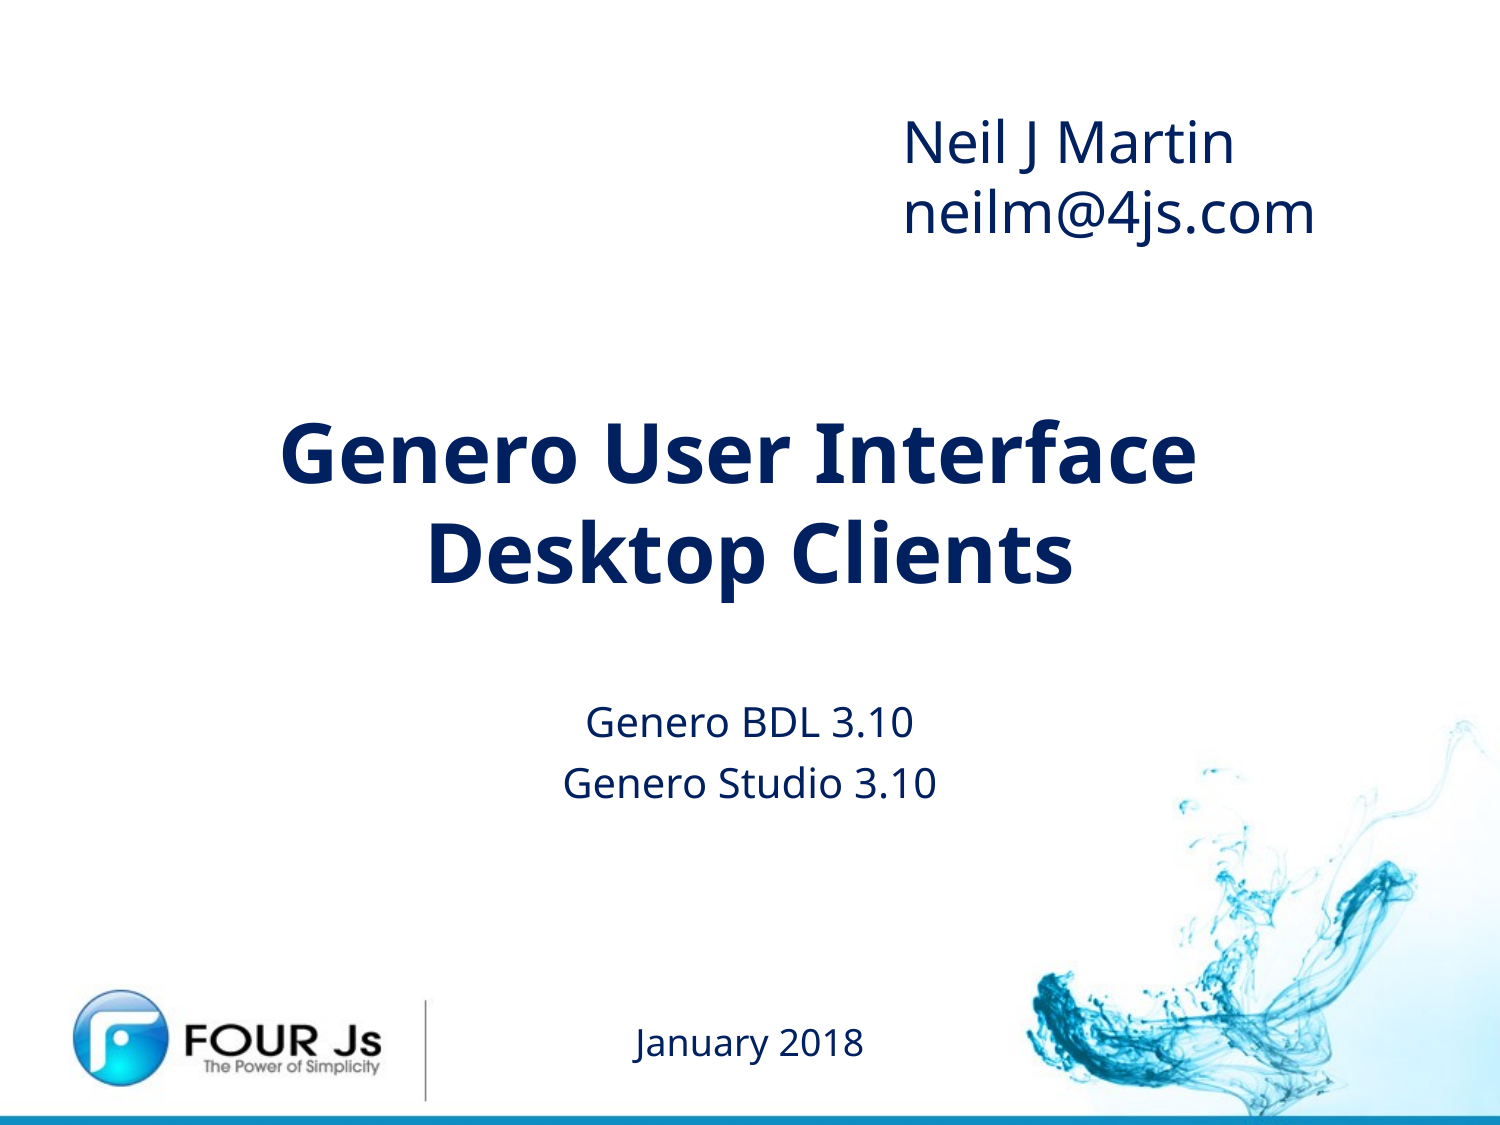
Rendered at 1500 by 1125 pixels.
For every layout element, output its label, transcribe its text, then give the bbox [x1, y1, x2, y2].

text_box Neil J Martin neilm@4js.com [887, 97, 1475, 253]
picture [0, 0, 1500, 1122]
subtitle Genero BDL 3.10 Genero Studio 3.10 [225, 688, 1275, 976]
list January 2018 [519, 1011, 981, 1095]
title Genero User Interface Desktop Clients [112, 337, 1388, 663]
